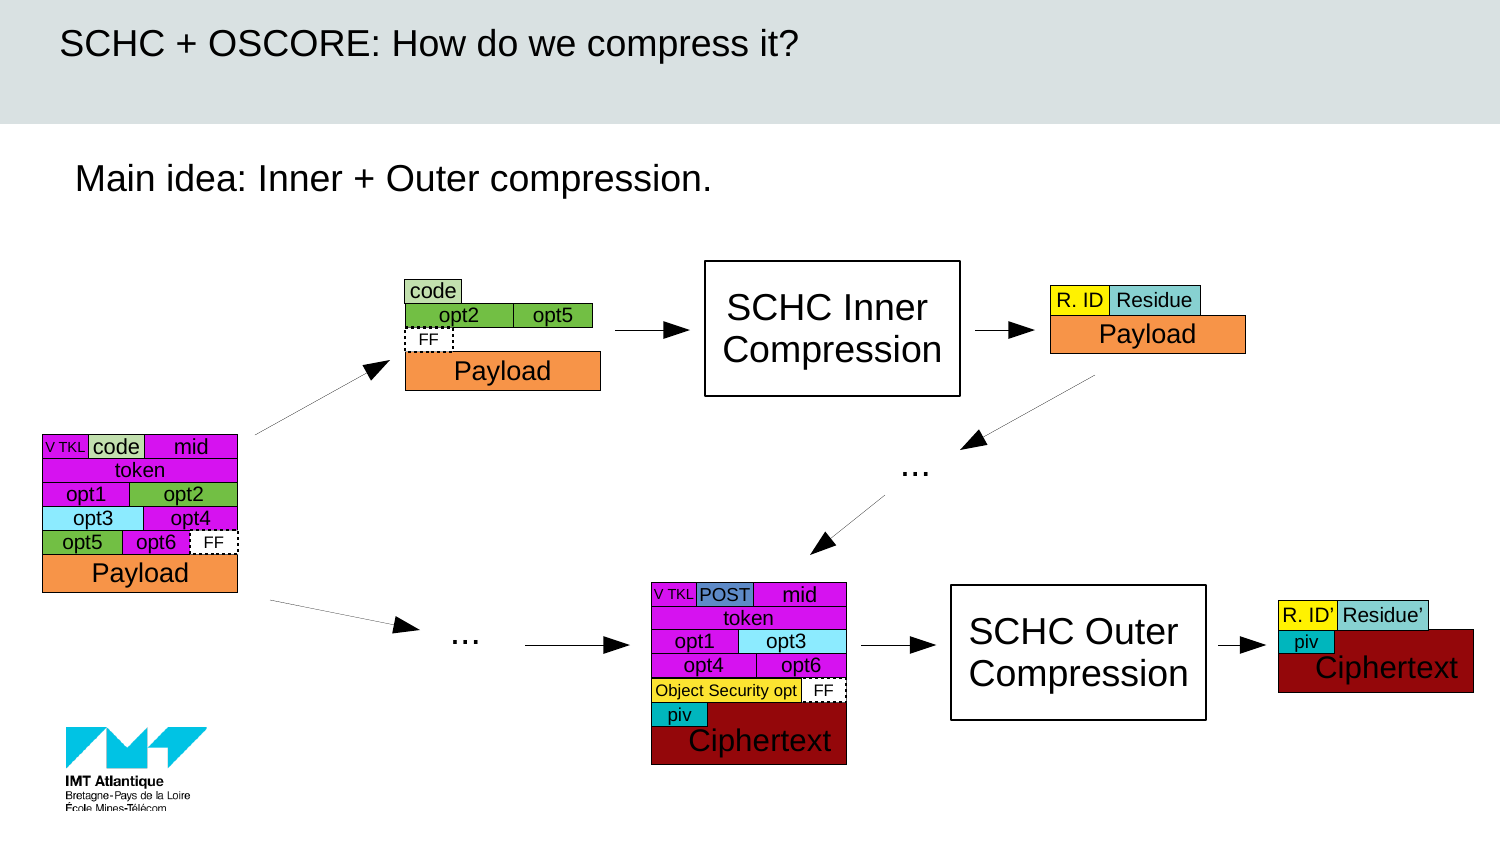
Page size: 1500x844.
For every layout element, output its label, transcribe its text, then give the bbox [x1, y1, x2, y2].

text_box R. ID’ [1278, 600, 1337, 631]
text_box opt1 [42, 483, 130, 507]
text_box opt4 [651, 653, 757, 678]
text_box token [42, 458, 238, 483]
text_box V TKL [651, 582, 697, 606]
text_box Residue [1109, 285, 1201, 315]
text_box SCHC Inner Compression [705, 261, 961, 397]
text_box token [651, 606, 847, 630]
text_box mid [753, 582, 847, 606]
text_box Ciphertext [1278, 629, 1474, 693]
text_box opt1 [651, 630, 739, 653]
text_box SCHC + OSCORE: How do we compress it? [44, 15, 1306, 156]
text_box opt6 [123, 530, 190, 554]
text_box FF [190, 530, 238, 555]
text_box FF [404, 327, 453, 352]
text_box Payload [1050, 315, 1246, 354]
text_box FF [802, 678, 847, 703]
text_box mid [144, 434, 238, 458]
text_box code [404, 279, 462, 304]
text_box opt6 [757, 653, 847, 678]
text_box opt2 [130, 483, 238, 507]
text_box opt3 [42, 507, 143, 530]
text_box Object Security opt [651, 678, 802, 703]
text_box opt5 [42, 530, 123, 555]
text_box opt2 [405, 303, 513, 328]
text_box Residue’ [1337, 600, 1429, 631]
text_box POST [697, 582, 753, 606]
text_box SCHC Outer Compression [951, 585, 1207, 721]
text_box V TKL [42, 434, 89, 458]
text_box piv [651, 702, 708, 727]
text_box Ciphertext [651, 703, 847, 765]
text_box R. ID [1050, 285, 1109, 315]
text_box code [89, 434, 144, 458]
text_box opt4 [143, 506, 238, 531]
text_box ... [885, 434, 961, 492]
text_box opt5 [513, 303, 593, 328]
text_box ... [435, 603, 511, 661]
text_box Main idea: Inner + Outer compression. [60, 150, 1036, 207]
text_box Payload [42, 554, 238, 593]
text_box Payload [405, 351, 601, 391]
text_box opt3 [739, 630, 847, 653]
text_box piv [1278, 631, 1335, 654]
